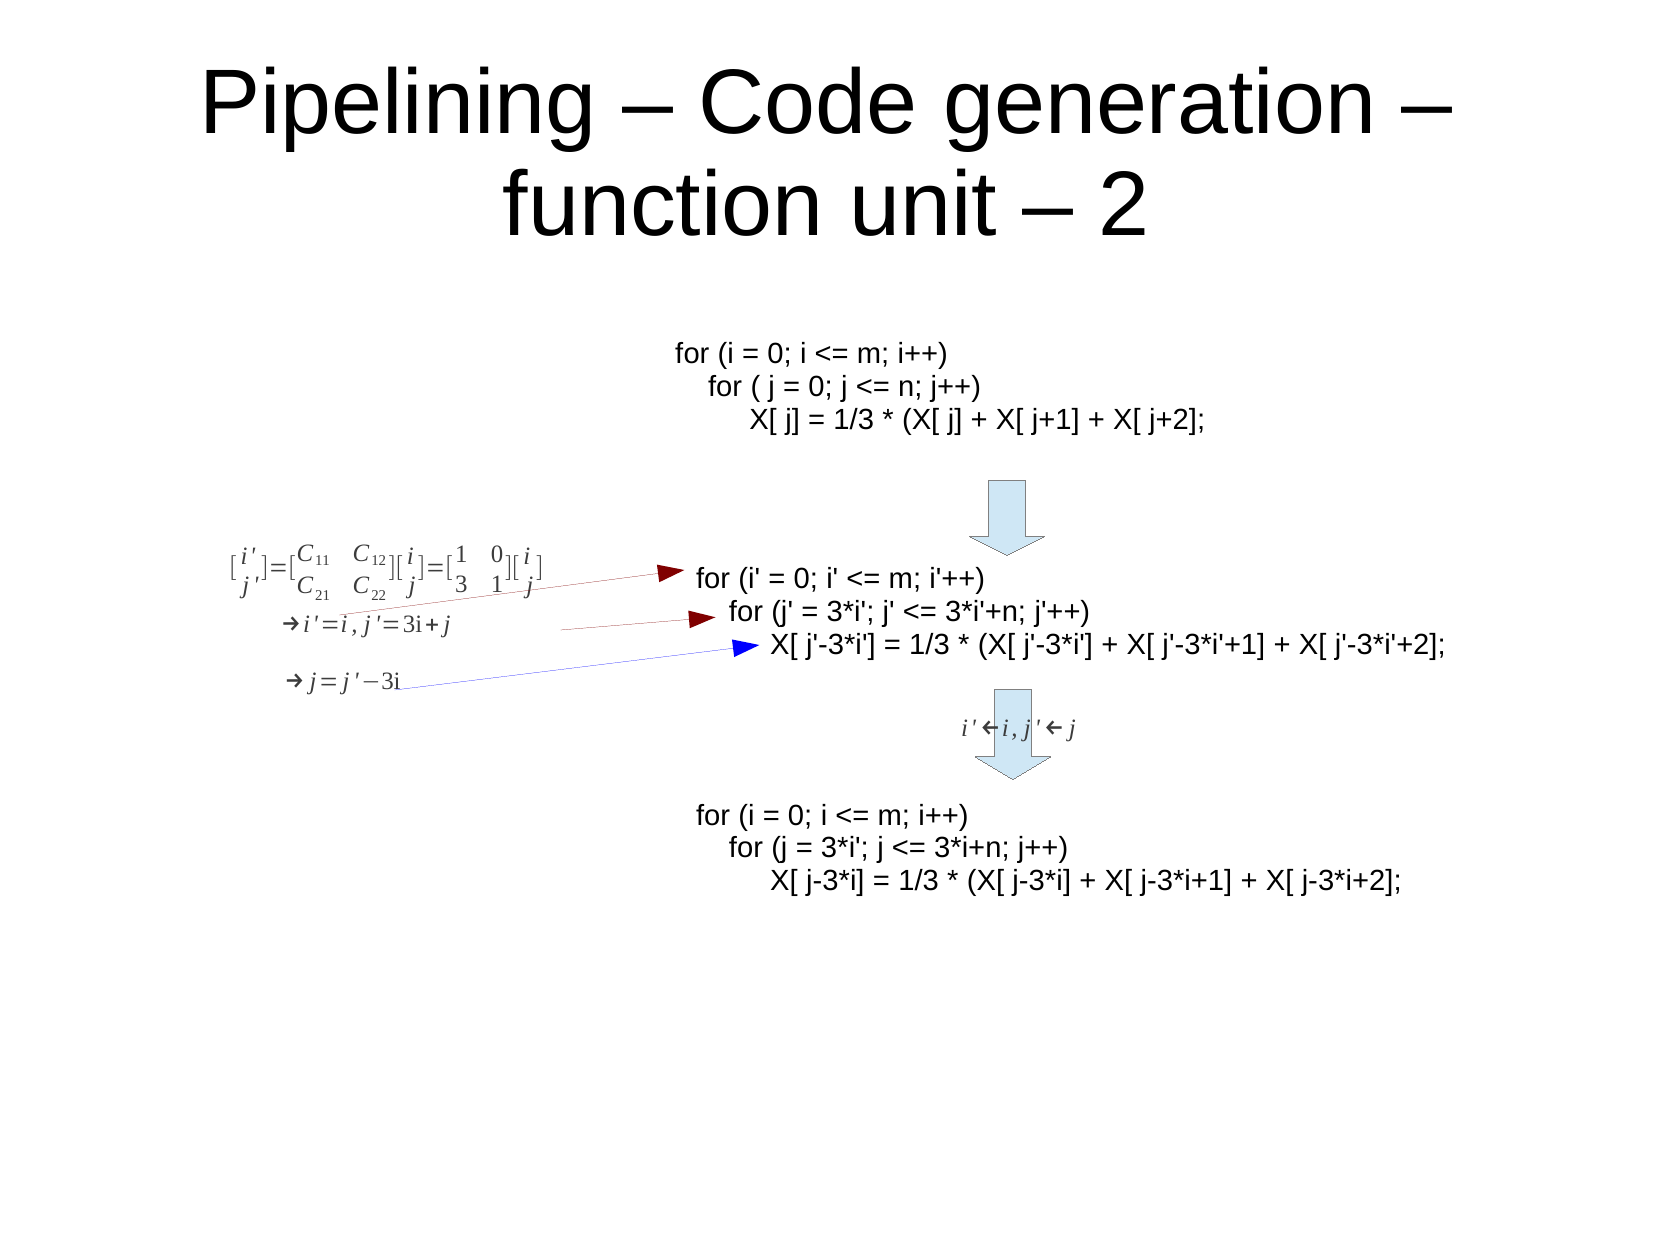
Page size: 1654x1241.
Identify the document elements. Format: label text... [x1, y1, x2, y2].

chart [278, 668, 408, 696]
chart [433, 588, 549, 604]
text_box for (i = 0; i <= m; i++) for (j = 3*i'; j <= 3*i+n; j++) X[ j-3*i] = 1/3 * (X[ j-3*i] + X[ j-3*i+1] + X[ j-3*i+2]; [681, 791, 1516, 927]
text_box [994, 689, 1032, 714]
text_box [975, 743, 1051, 780]
chart [954, 714, 1083, 743]
chart [275, 611, 458, 639]
title Pipelining – Code generation – function unit – 2 [82, 49, 1571, 257]
text_box for (i = 0; i <= m; i++) for ( j = 0; j <= n; j++) X[ j] = 1/3 * (X[ j] + X[ j+1] + X[ j+2]; [660, 330, 1495, 466]
chart [223, 535, 549, 604]
text_box [969, 480, 1045, 555]
text_box for (i' = 0; i' <= m; i'++) for (j' = 3*i'; j' <= 3*i'+n; j'++) X[ j'-3*i'] = 1/3 * (X[ j'-3*i'] + X[ j'-3*i'+1] + X[ j'-3*i'+2]; [681, 555, 1516, 691]
